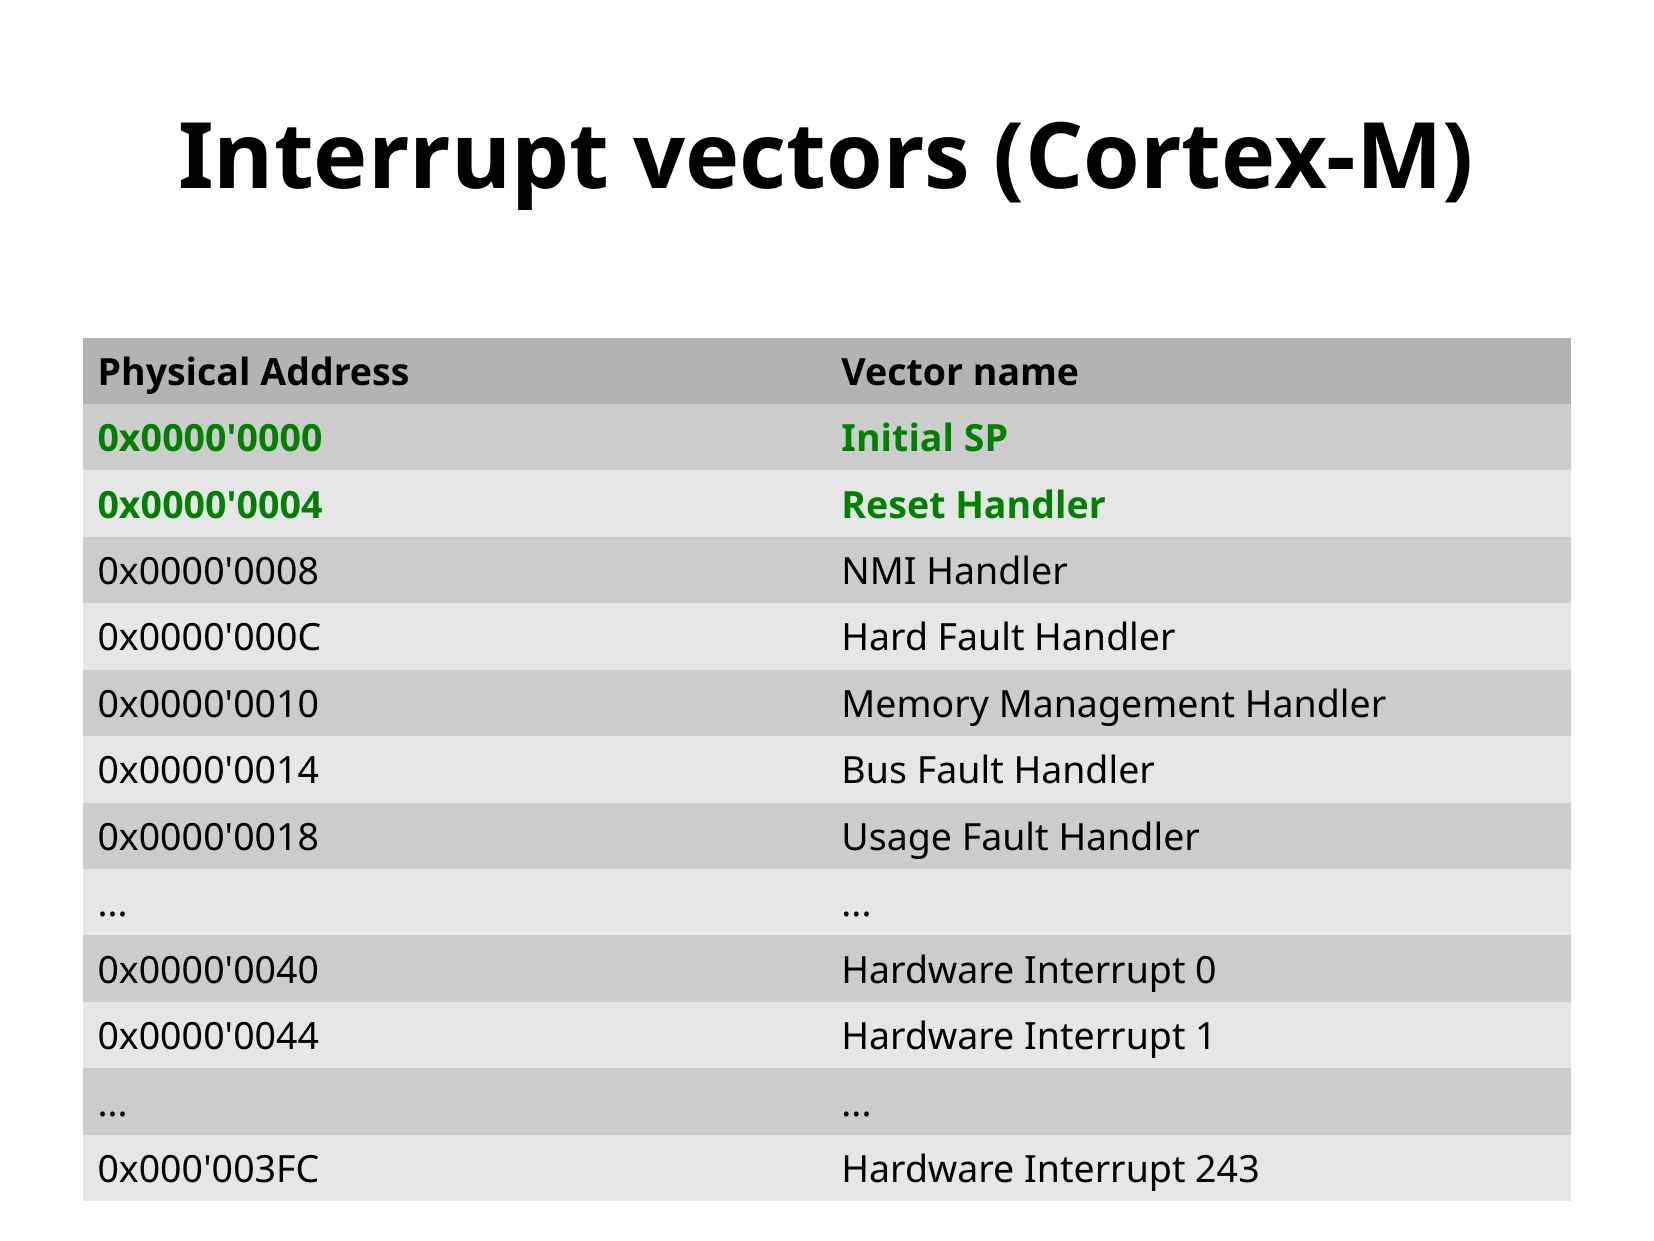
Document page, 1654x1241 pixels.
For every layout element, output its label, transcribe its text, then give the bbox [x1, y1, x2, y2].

table_cell NMI Handler [827, 537, 1571, 603]
table_cell 0x0000'000C [83, 603, 827, 670]
title Interrupt vectors (Cortex-M) [82, 49, 1571, 257]
table_cell 0x000'003FC [83, 1135, 827, 1201]
table_cell 0x0000'0040 [83, 935, 827, 1002]
table_cell 0x0000'0004 [83, 470, 827, 537]
table_cell Memory Management Handler [827, 670, 1571, 736]
table_cell ... [827, 1068, 1571, 1135]
table_cell Hardware Interrupt 0 [827, 935, 1571, 1002]
table_cell Reset Handler [827, 470, 1571, 537]
table_cell ... [83, 1068, 827, 1135]
table_cell 0x0000'0010 [83, 670, 827, 736]
table_cell Initial SP [827, 404, 1571, 470]
table_cell ... [83, 869, 827, 935]
table_cell Hard Fault Handler [827, 603, 1571, 670]
table_cell 0x0000'0000 [83, 404, 827, 470]
table_header Vector name [827, 338, 1571, 404]
table_header Physical Address [83, 338, 827, 404]
table_cell Bus Fault Handler [827, 736, 1571, 803]
table_cell Hardware Interrupt 243 [827, 1135, 1571, 1201]
table_cell 0x0000'0008 [83, 537, 827, 603]
table_cell ... [827, 869, 1571, 935]
table_cell Hardware Interrupt 1 [827, 1002, 1571, 1068]
table_cell 0x0000'0018 [83, 803, 827, 869]
table_cell Usage Fault Handler [827, 803, 1571, 869]
table_cell 0x0000'0014 [83, 736, 827, 803]
table_cell 0x0000'0044 [83, 1002, 827, 1068]
